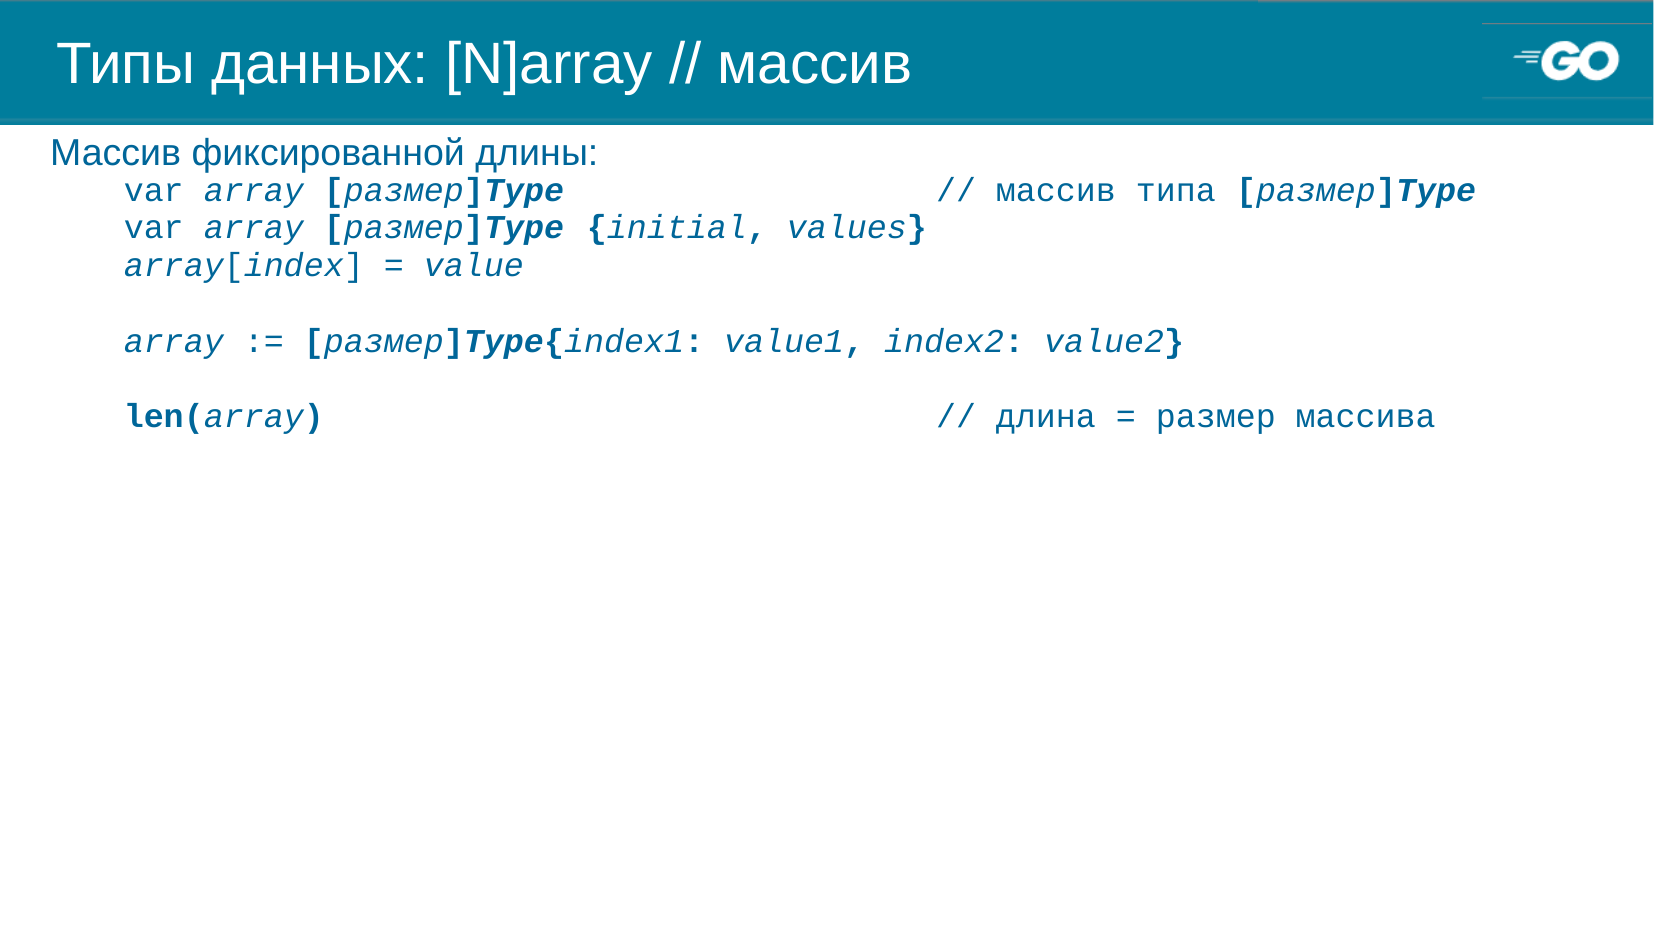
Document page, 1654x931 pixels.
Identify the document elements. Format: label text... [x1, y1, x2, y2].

text_box Типы данных: [N]array // массив [41, 23, 1495, 104]
text_box Массив фиксированной длины: var array [размер]Type // массив типа [размер]Type var array [размер]Type {initial, values} array[index] = value array := [размер]Type{index1: value1, index2: value2} len(array) // длина = размер массива [35, 124, 1619, 898]
picture [1542, 41, 1619, 81]
